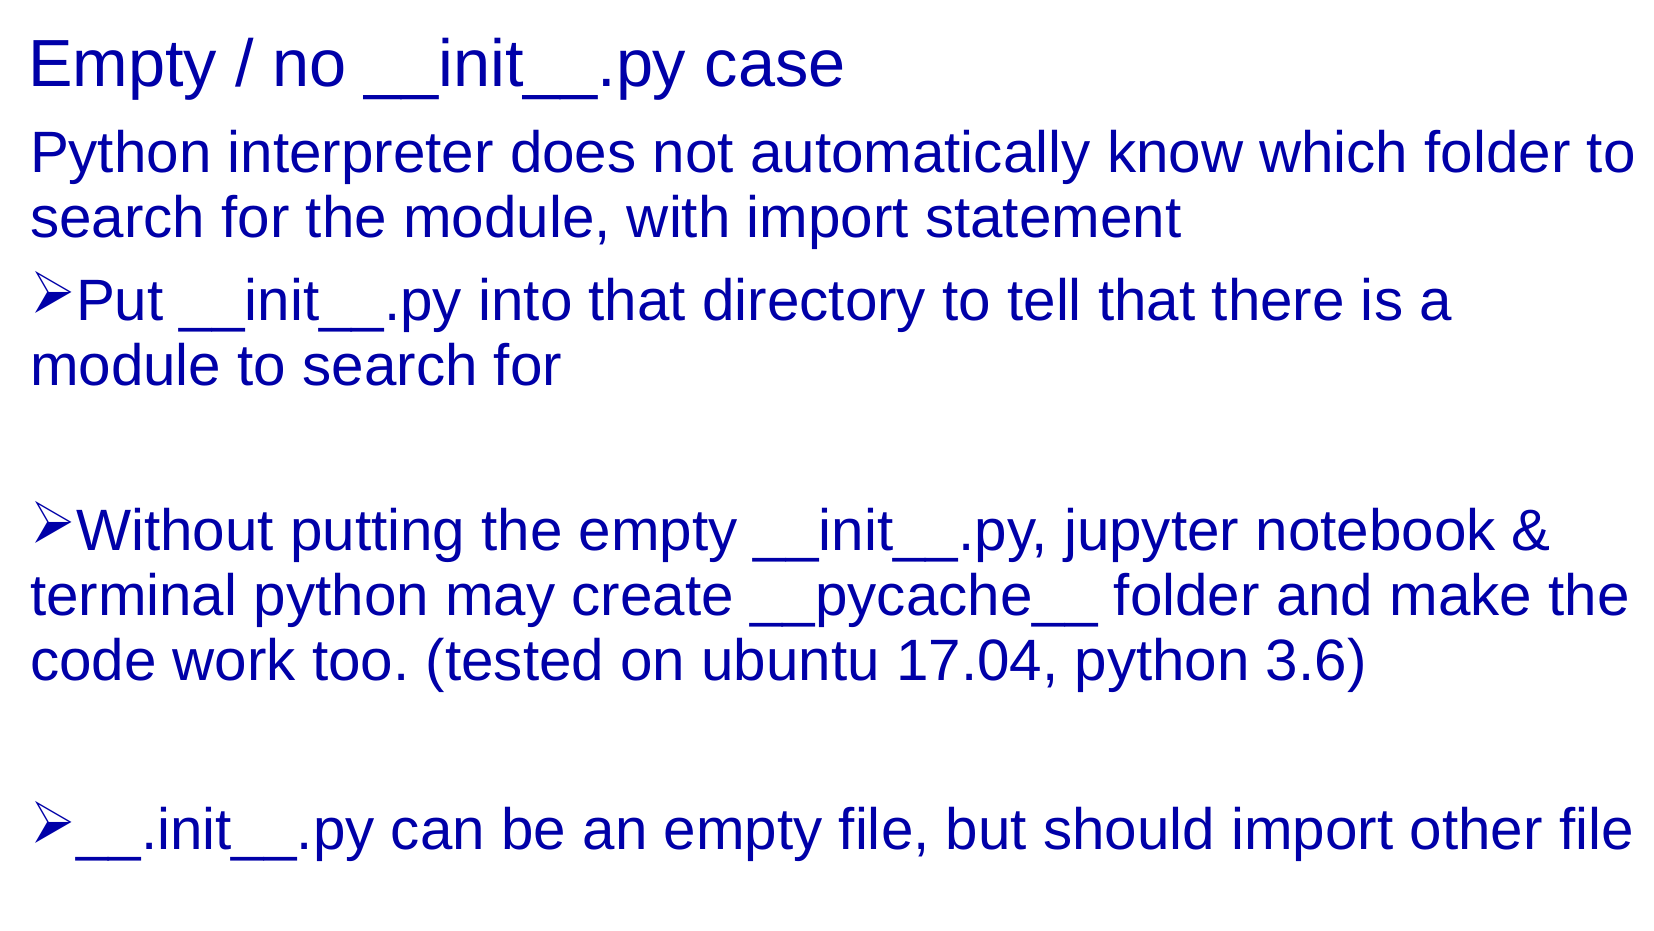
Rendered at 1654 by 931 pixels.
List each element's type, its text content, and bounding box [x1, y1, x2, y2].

title Empty / no __init__.py case [28, 21, 1626, 106]
list Python interpreter does not automatically know which folder to search for the module, with import statement Put __init__.py into that directory to tell that there is a module to search for Without putting the empty __init__.py, jupyter notebook & terminal python may create __pycache__ folder and make the code work too. (tested on ubuntu 17.04, python 3.6) __.init__.py can be an empty file, but should import other file [30, 120, 1645, 916]
